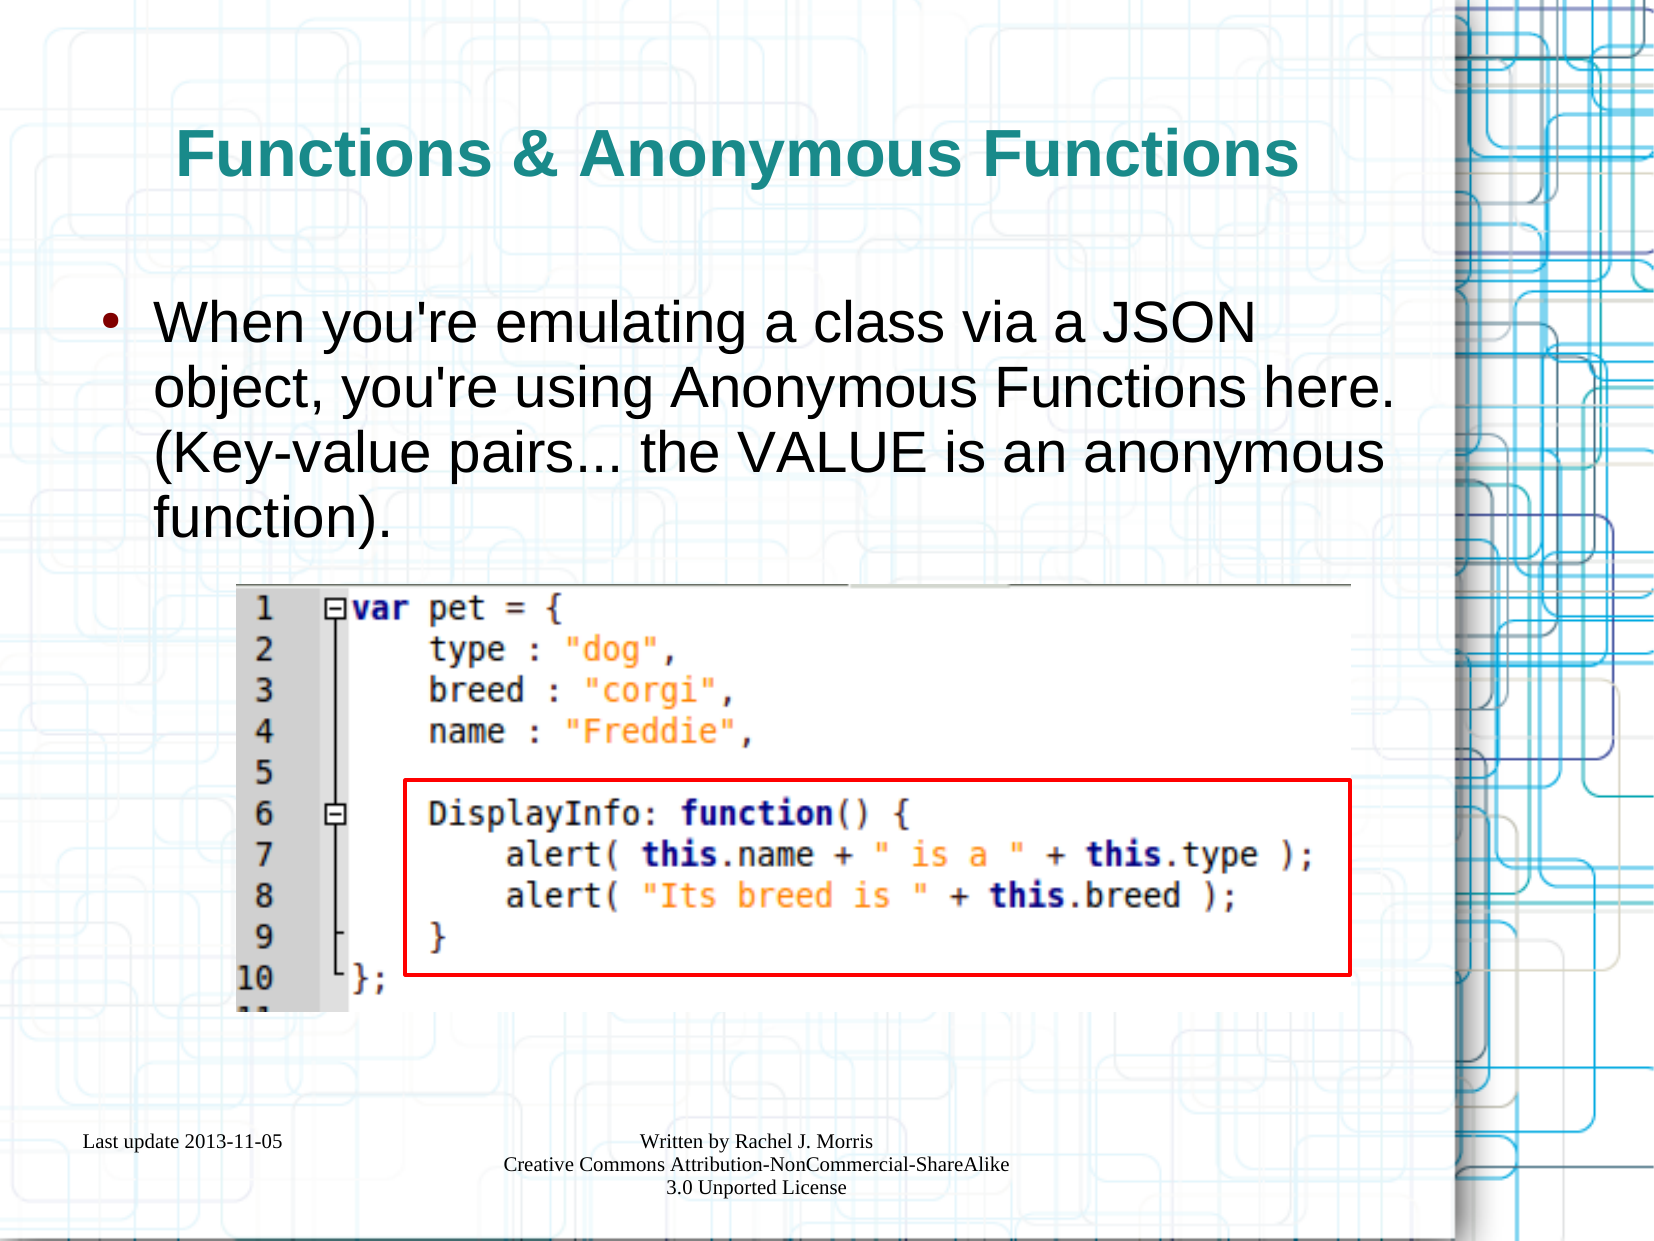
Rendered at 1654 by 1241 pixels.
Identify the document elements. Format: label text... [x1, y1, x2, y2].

title Functions & Anonymous Functions [59, 49, 1418, 257]
list When you're emulating a class via a JSON object, you're using Anonymous Functions here. (Key-value pairs... the VALUE is an anonymous function). [82, 290, 1418, 1010]
picture [0, 0, 1654, 1241]
